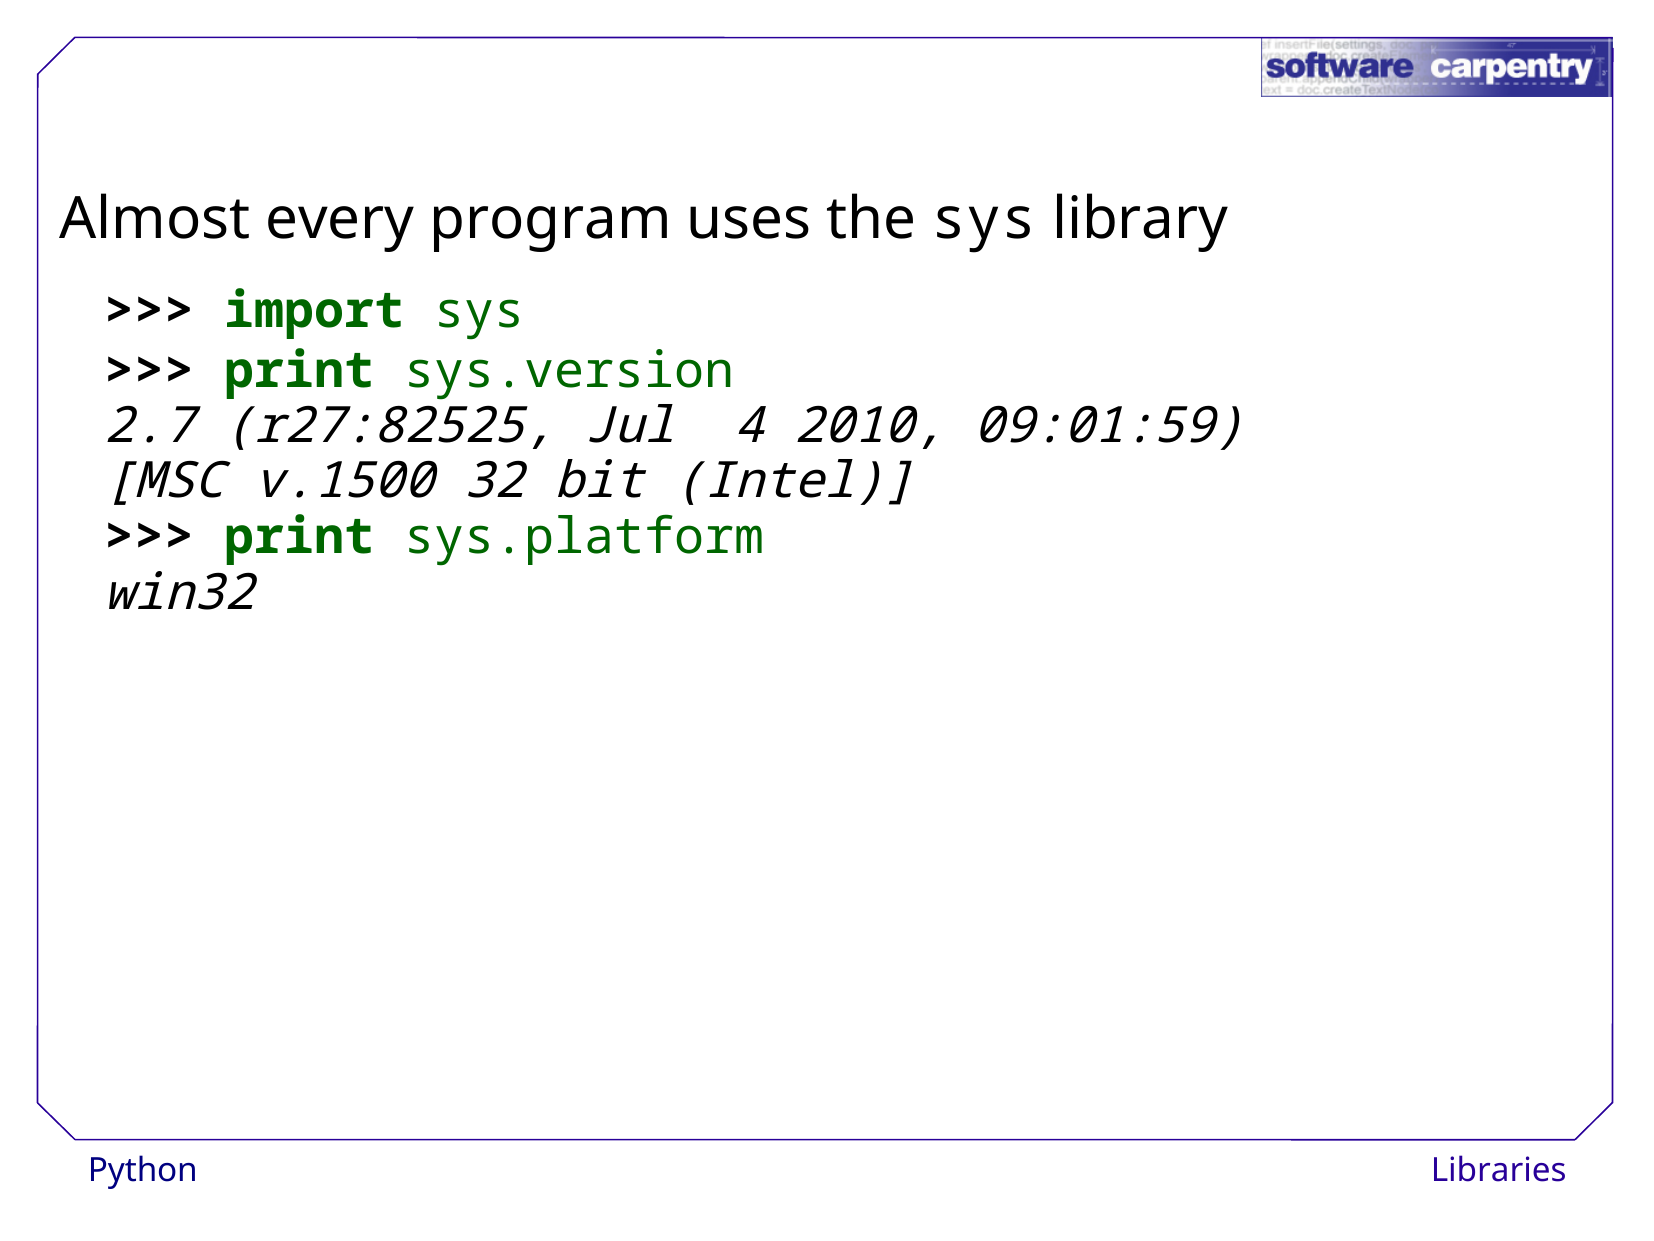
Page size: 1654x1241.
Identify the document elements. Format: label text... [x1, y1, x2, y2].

text_box >>> import sys >>> print sys.version 2.7 (r27:82525, Jul 4 2010, 09:01:59) [MSC v.1500 32 bit (Intel)] >>> print sys.platform win32 [89, 270, 1517, 1093]
picture [1261, 39, 1613, 97]
text_box Almost every program uses the sys library [44, 138, 1394, 259]
